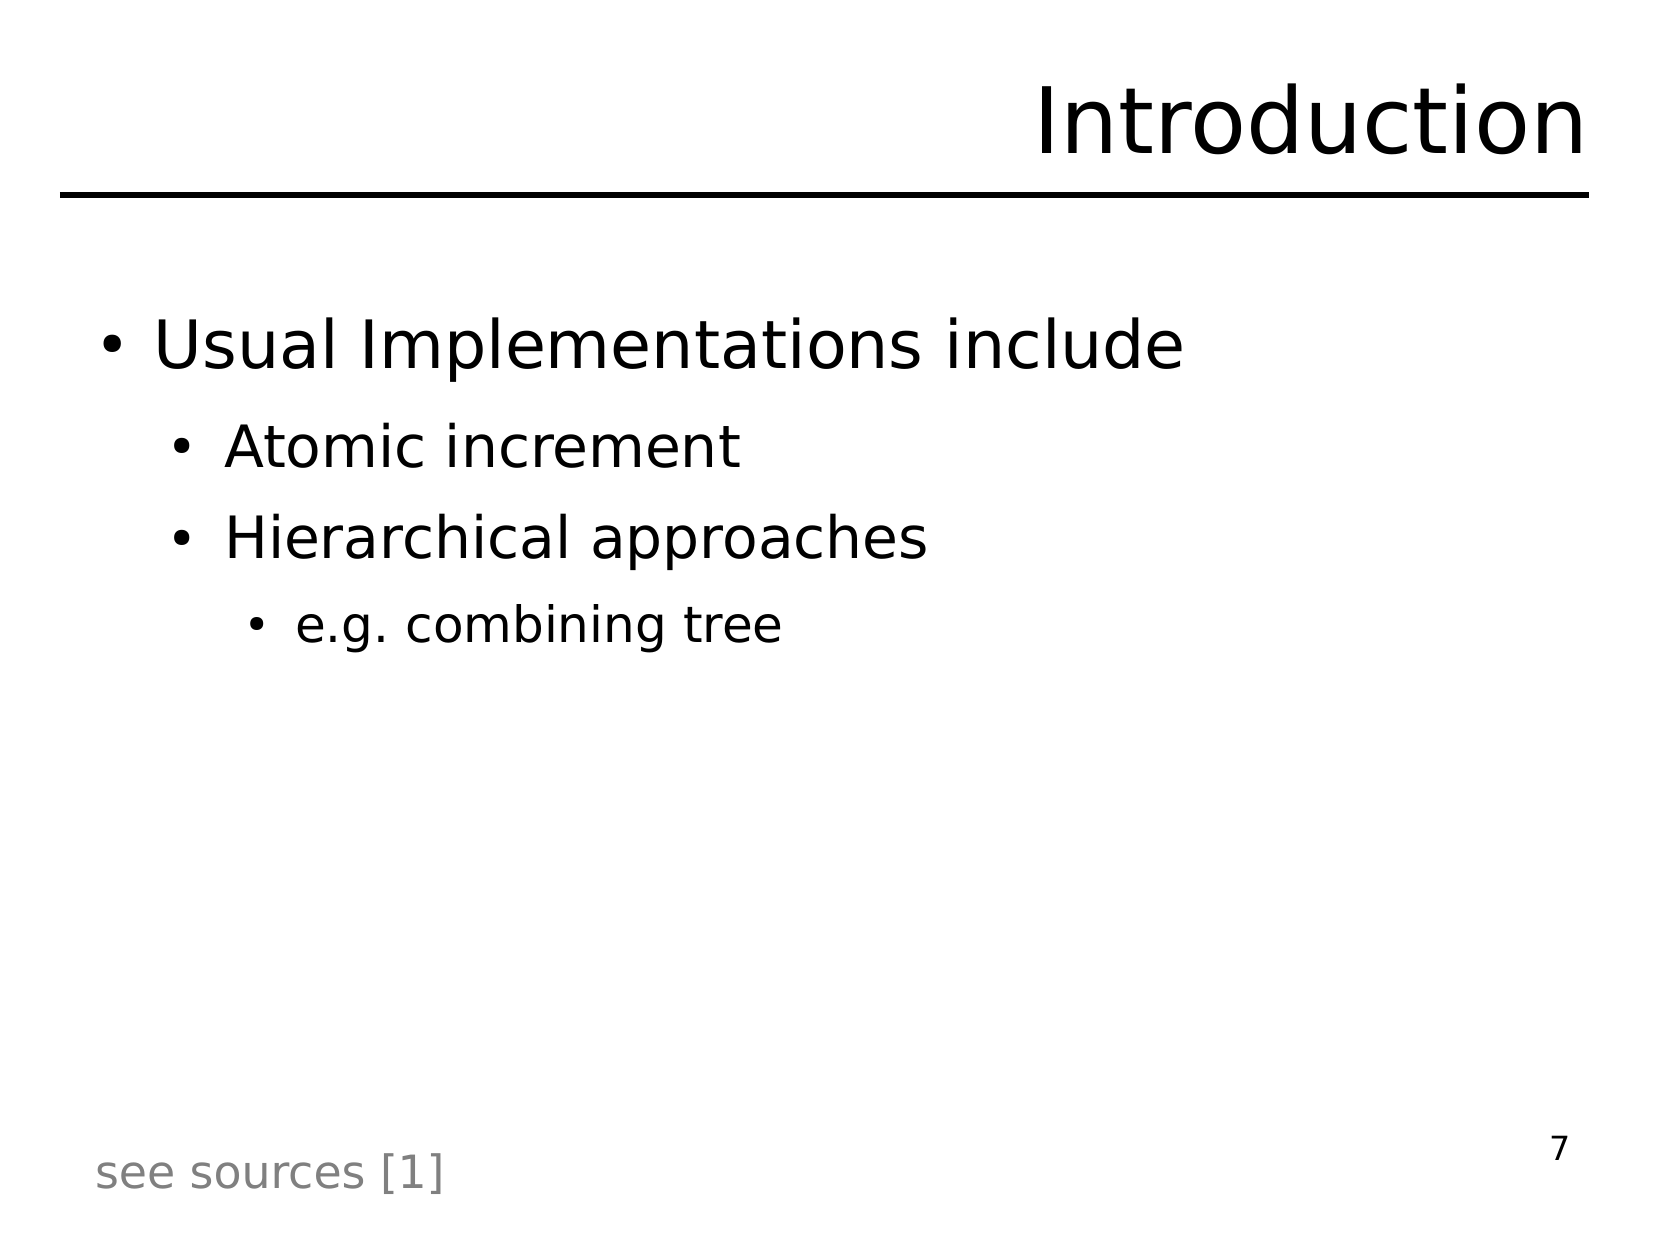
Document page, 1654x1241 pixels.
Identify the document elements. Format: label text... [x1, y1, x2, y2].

list Usual Implementations include Atomic increment Hierarchical approaches e.g. combining tree [82, 306, 1571, 1139]
title Introduction [101, 17, 1590, 226]
text_box see sources [1] [45, 1138, 466, 1208]
